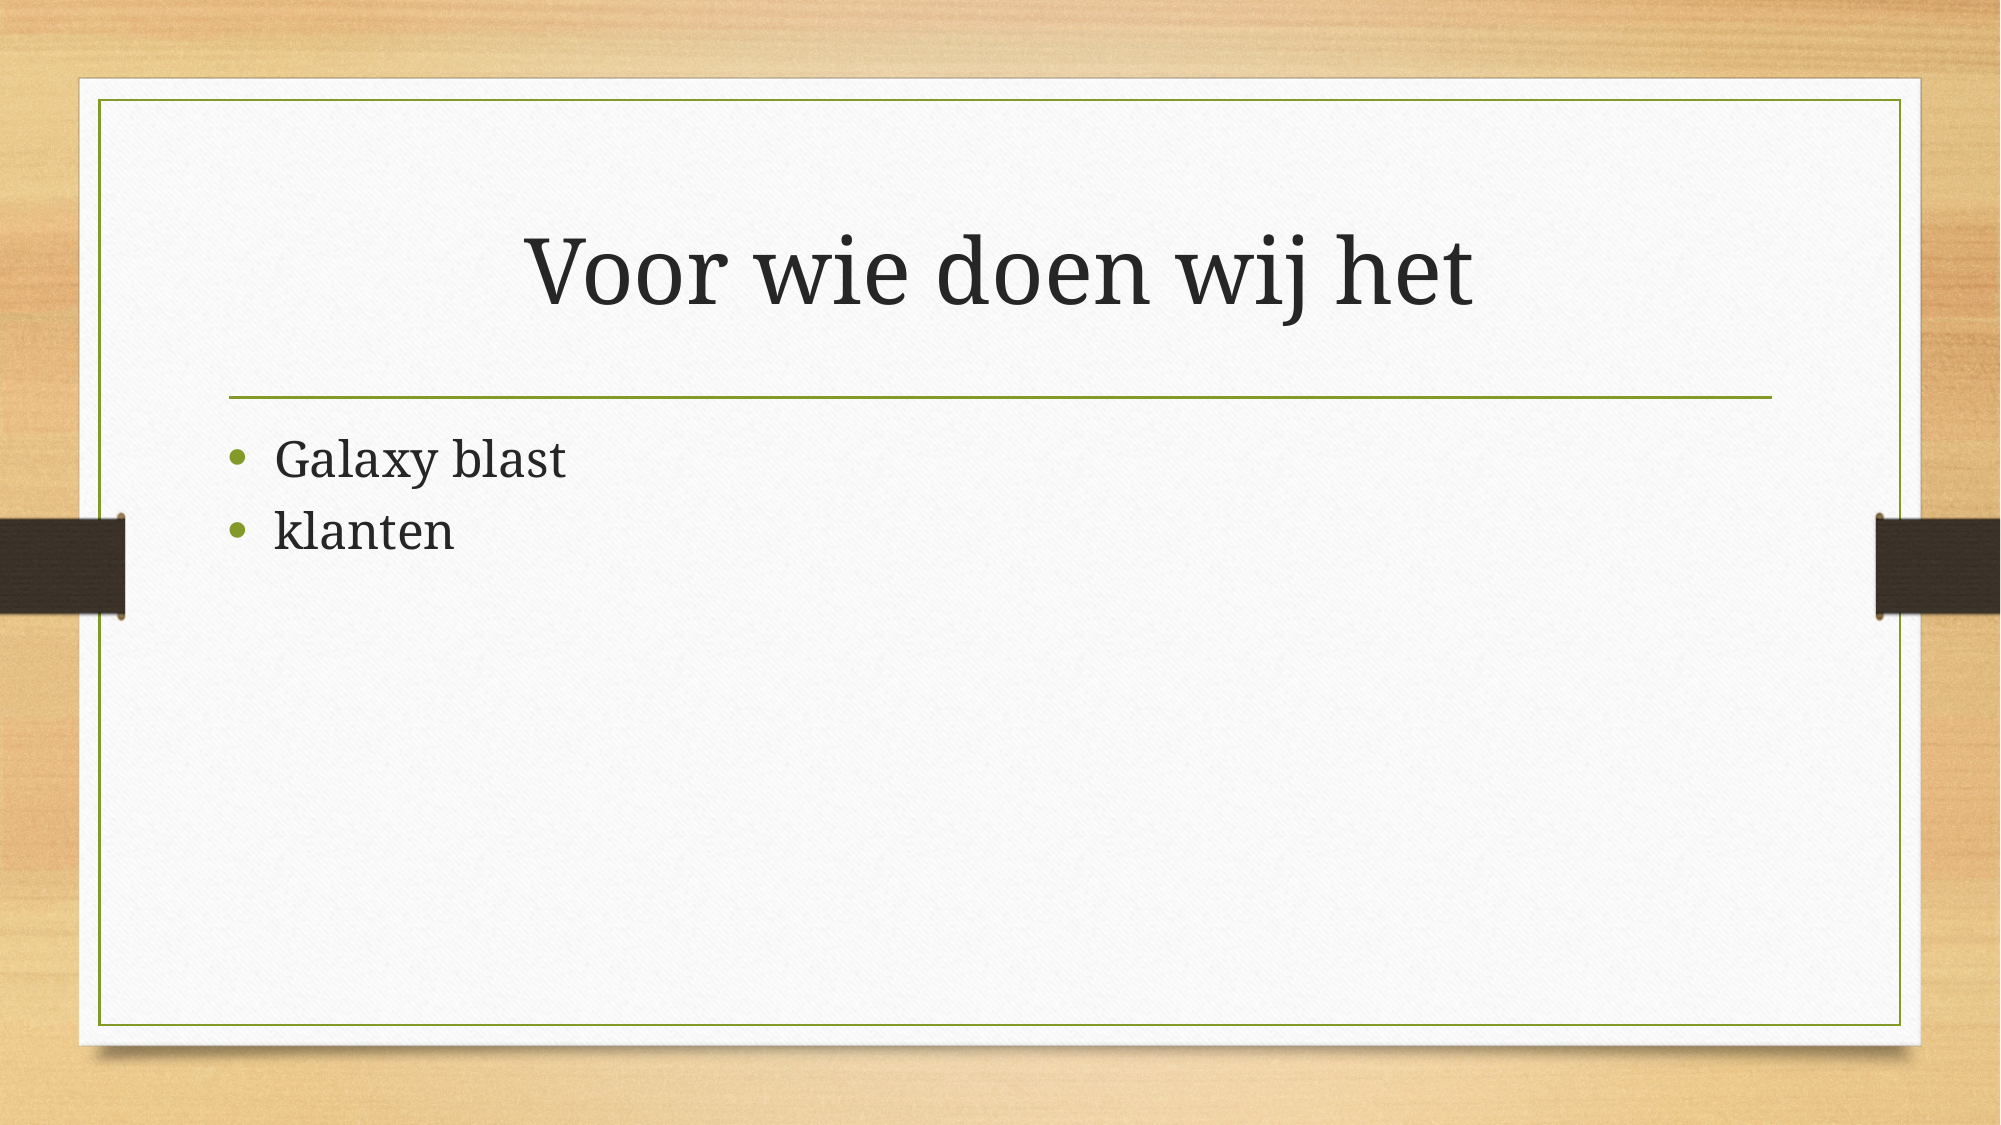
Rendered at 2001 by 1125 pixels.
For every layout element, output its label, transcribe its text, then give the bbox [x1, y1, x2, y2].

list Galaxy blast klanten [212, 419, 1788, 964]
title Voor wie doen wij het [212, 161, 1788, 376]
